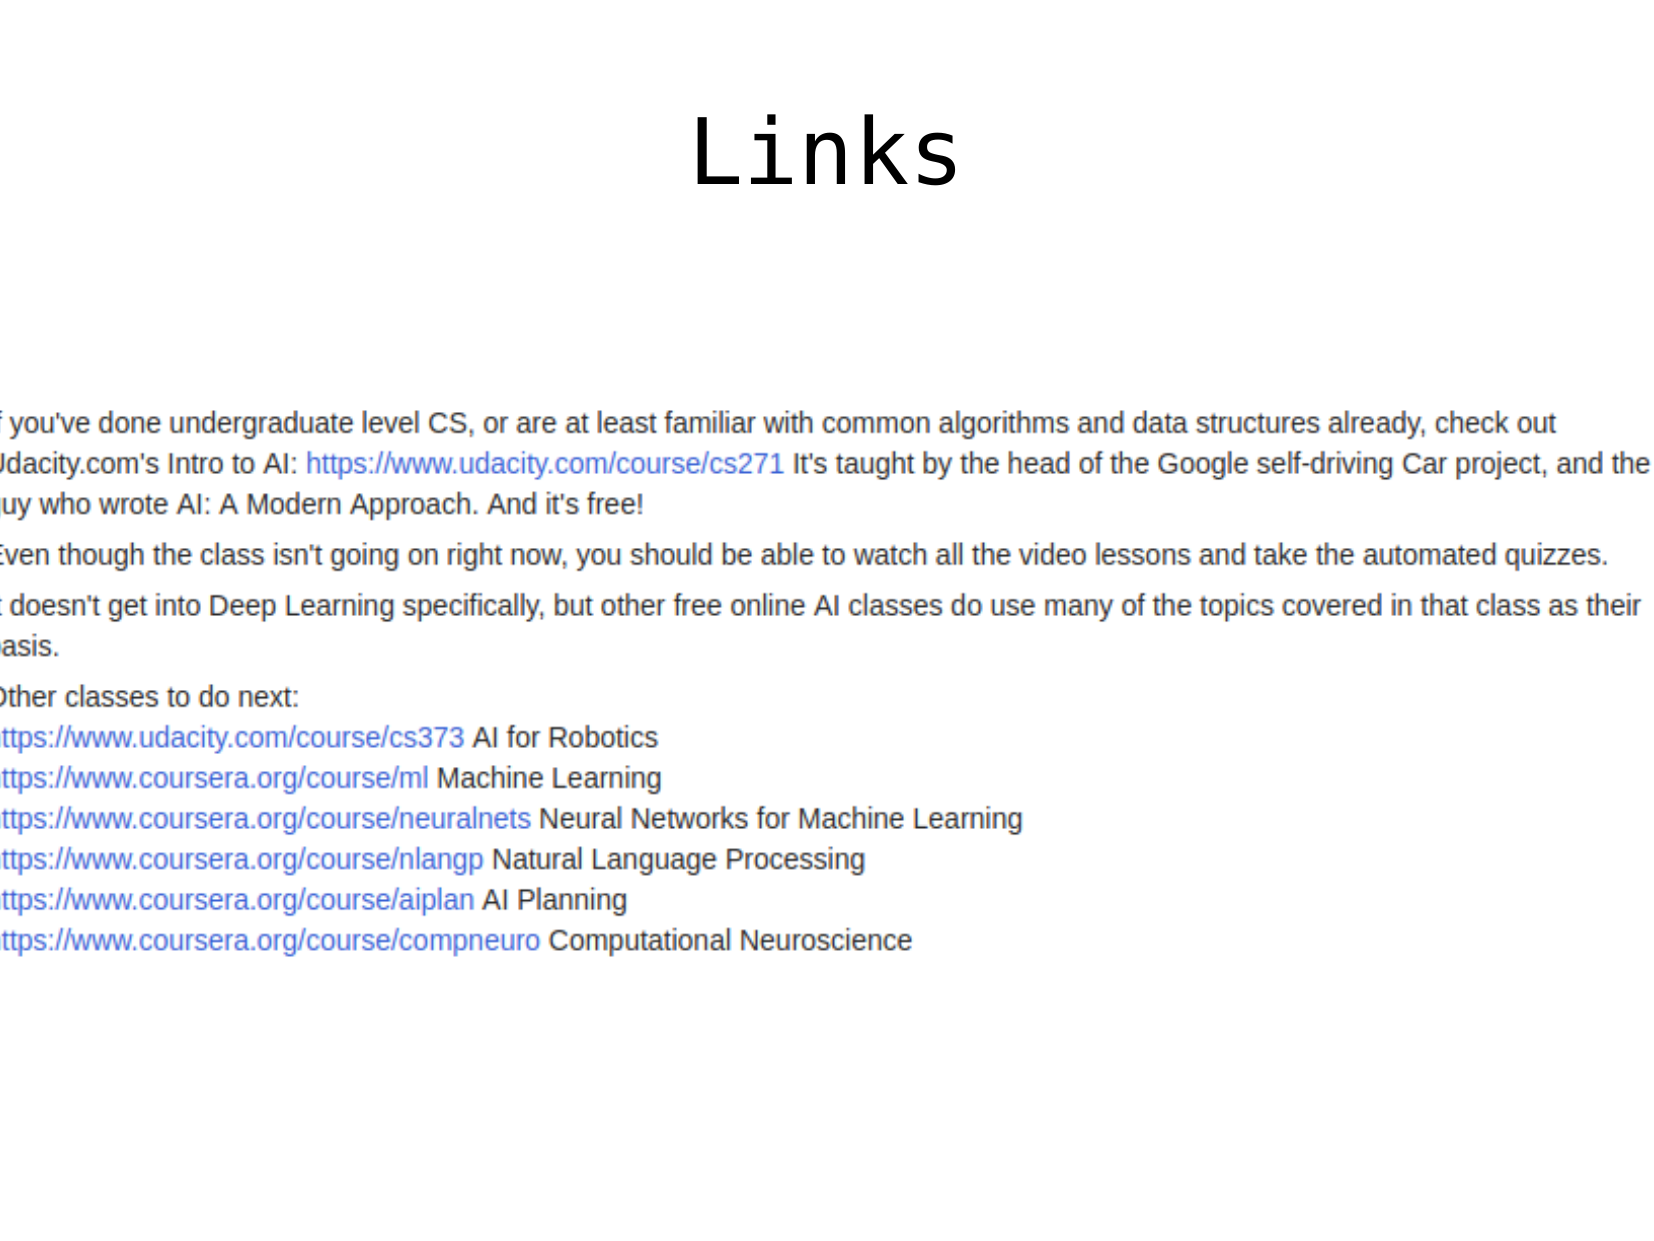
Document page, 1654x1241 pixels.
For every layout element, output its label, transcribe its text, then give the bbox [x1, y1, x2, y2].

picture [0, 405, 1654, 969]
title Links [82, 49, 1571, 257]
